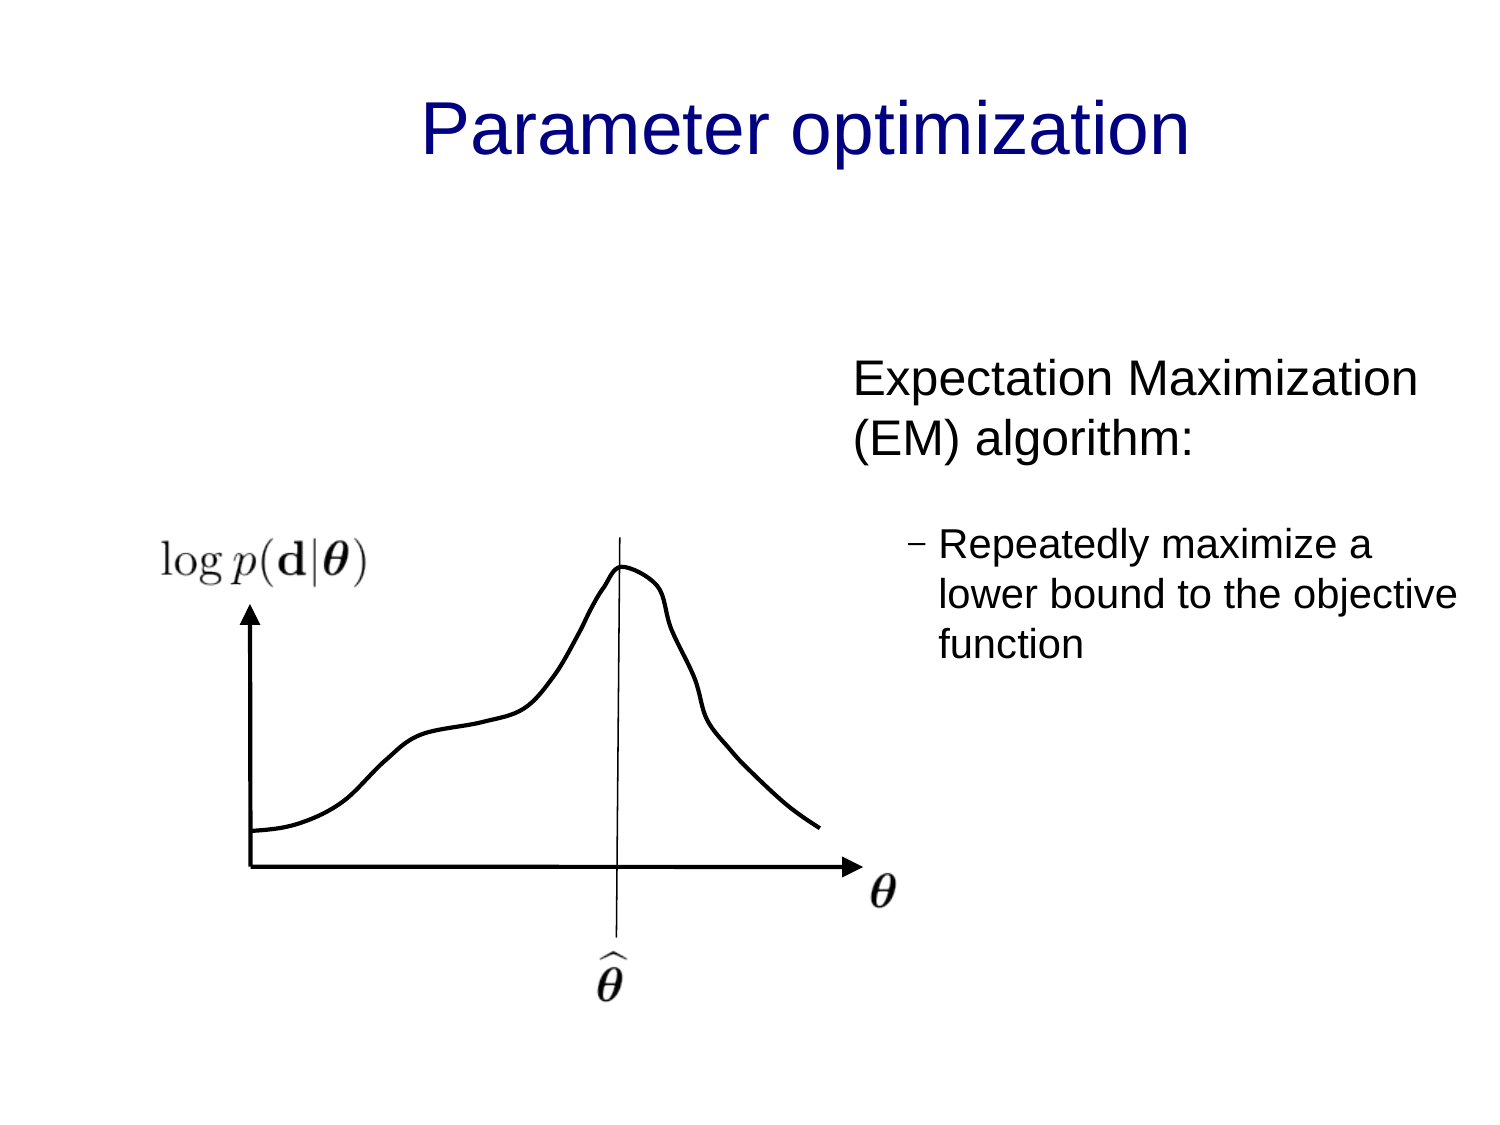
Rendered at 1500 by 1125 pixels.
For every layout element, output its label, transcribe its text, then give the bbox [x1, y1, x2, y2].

picture [837, 851, 910, 925]
title Parameter optimization [149, 65, 1463, 179]
picture [537, 931, 638, 1026]
picture [137, 526, 379, 599]
list Expectation Maximization (EM) algorithm: [762, 337, 1463, 1026]
text_box Repeatedly maximize a lower bound to the objective function [850, 512, 1476, 838]
